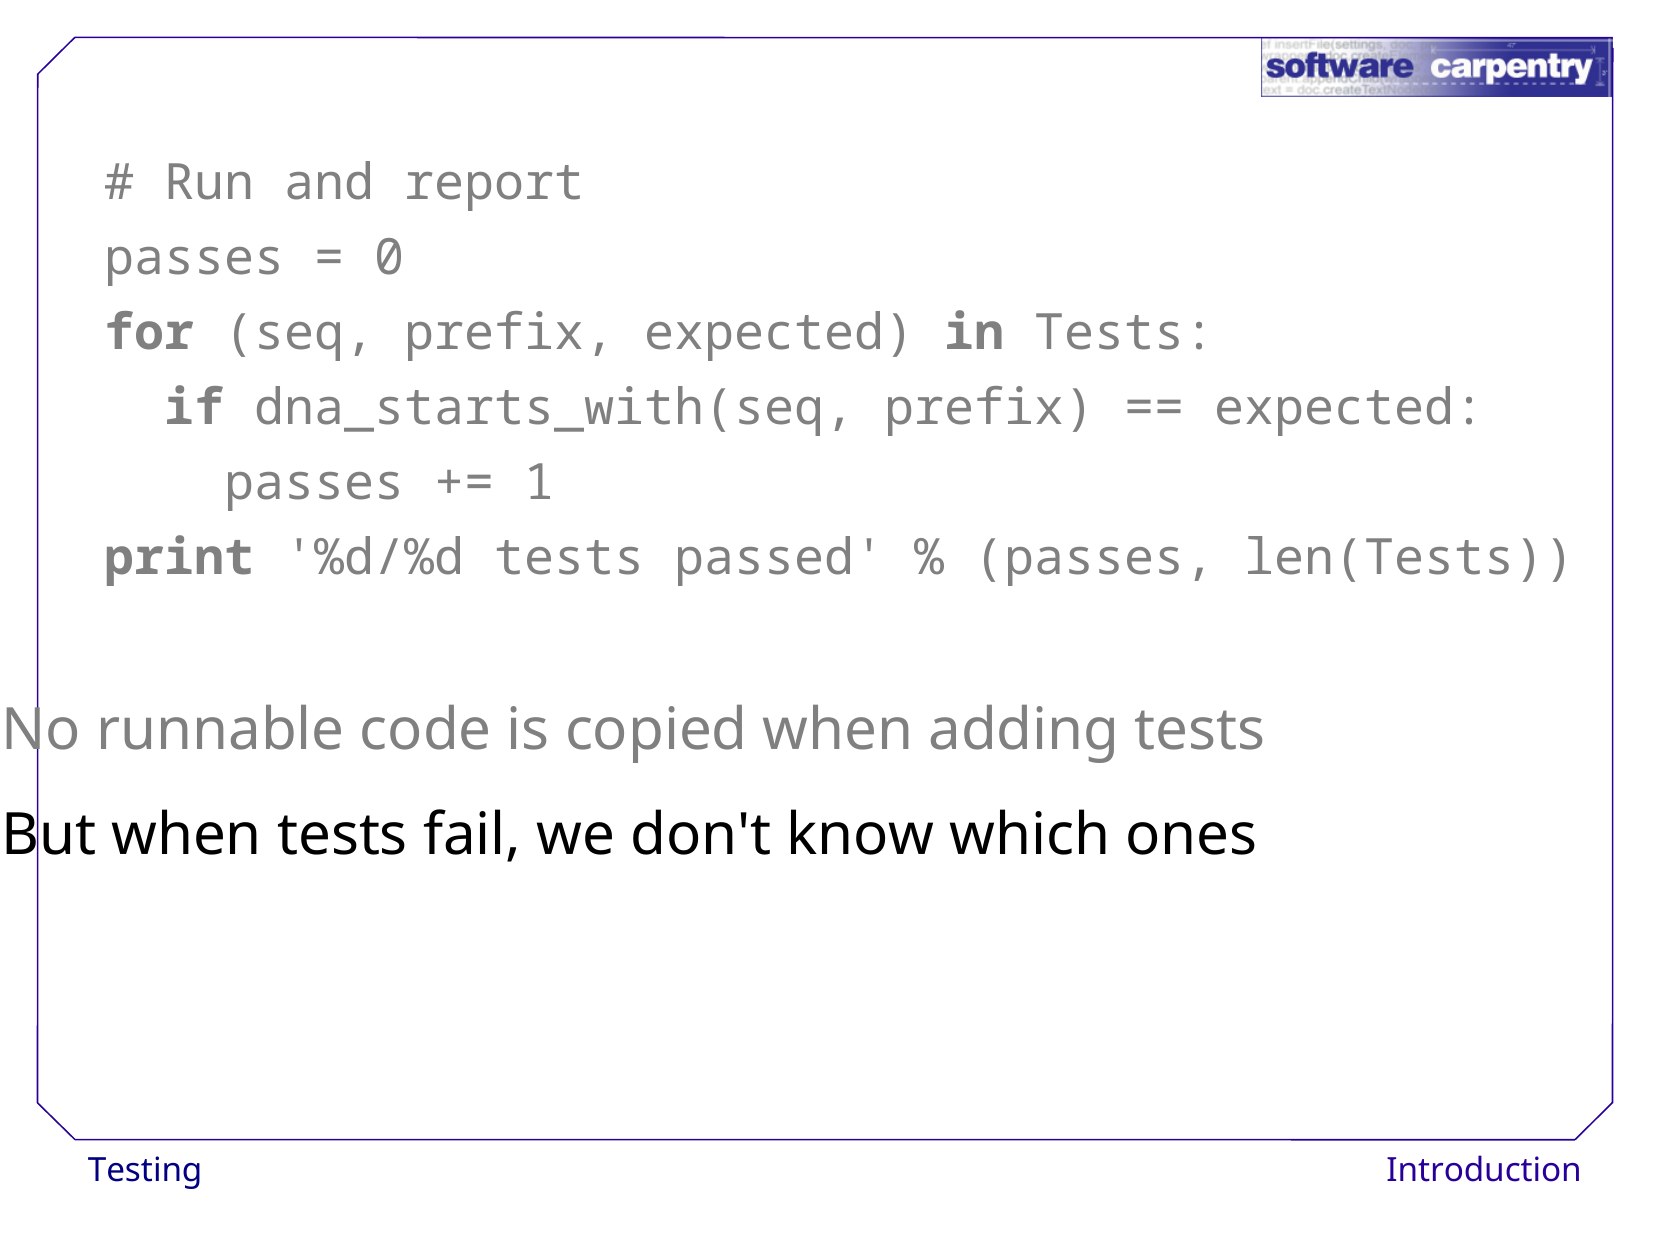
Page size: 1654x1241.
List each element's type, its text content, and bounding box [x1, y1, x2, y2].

picture [1261, 39, 1613, 97]
text_box # Run and report passes = 0 for (seq, prefix, expected) in Tests: if dna_starts_with(seq, prefix) == expected: passes += 1 print '%d/%d tests passed' % (passes, len(Tests)) [89, 126, 1512, 630]
text_box No runnable code is copied when adding tests But when tests fail, we don't know which ones [0, 648, 1431, 874]
